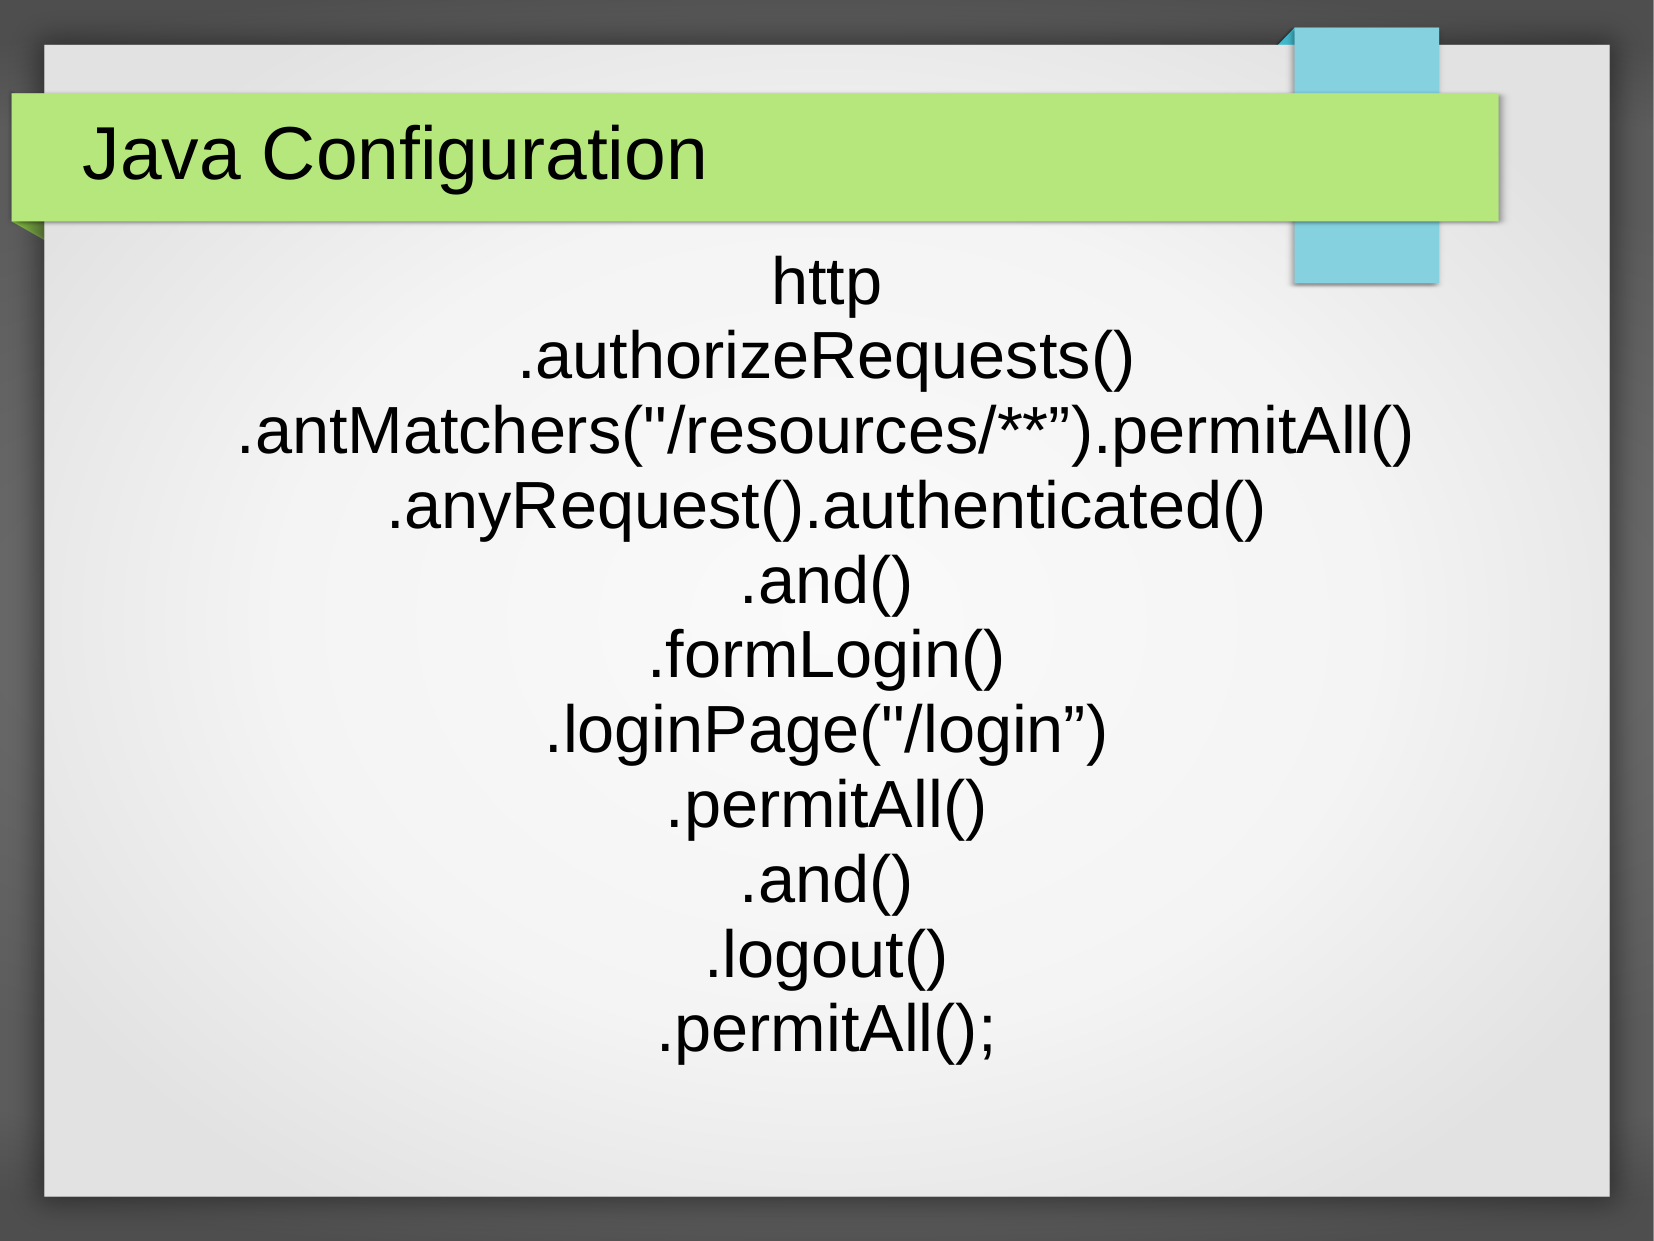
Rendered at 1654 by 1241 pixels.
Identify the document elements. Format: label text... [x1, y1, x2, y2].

title Java Configuration [82, 94, 1264, 213]
picture [0, 0, 1654, 1241]
subtitle http .authorizeRequests() .antMatchers("/resources/**”).permitAll() .anyRequest().authenticated() .and() .formLogin() .loginPage("/login”) .permitAll() .and() .logout() .permitAll(); [82, 243, 1571, 1067]
